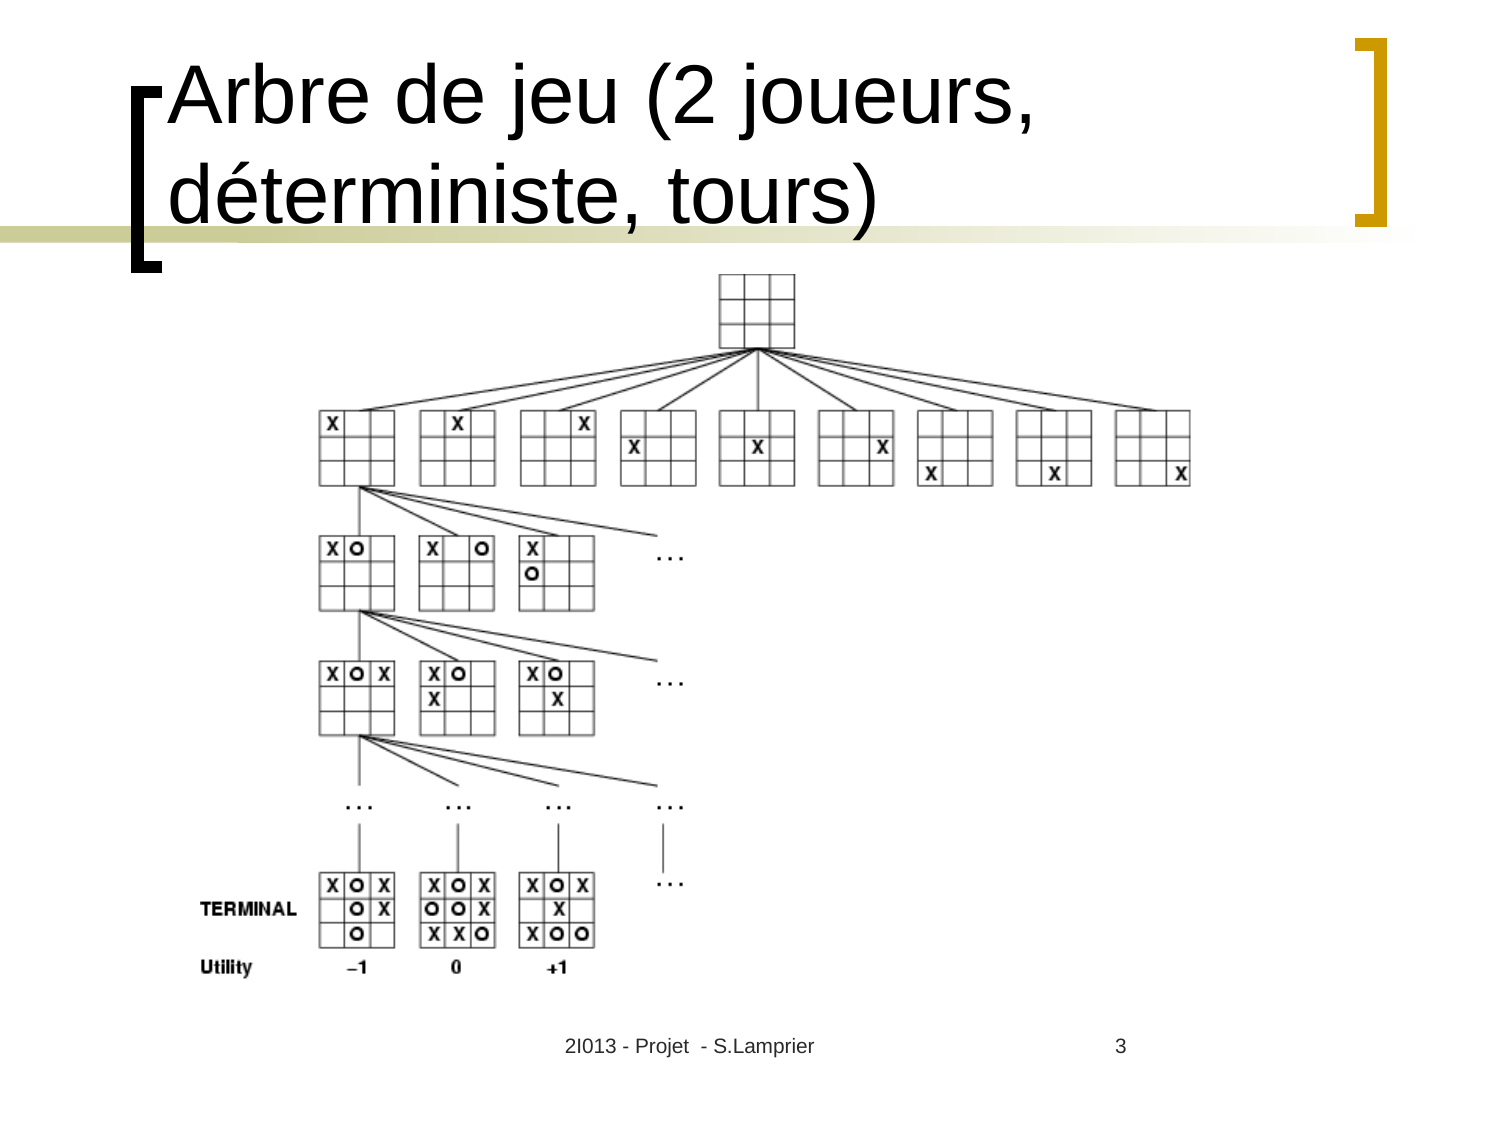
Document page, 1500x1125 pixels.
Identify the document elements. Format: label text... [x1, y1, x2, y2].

footer 2I013 - Projet - S.Lamprier [549, 1025, 1025, 1100]
slide_number <numéro> [1100, 1025, 1413, 1100]
picture [200, 274, 1294, 999]
title Arbre de jeu (2 joueurs, déterministe, tours) [152, 15, 1328, 248]
